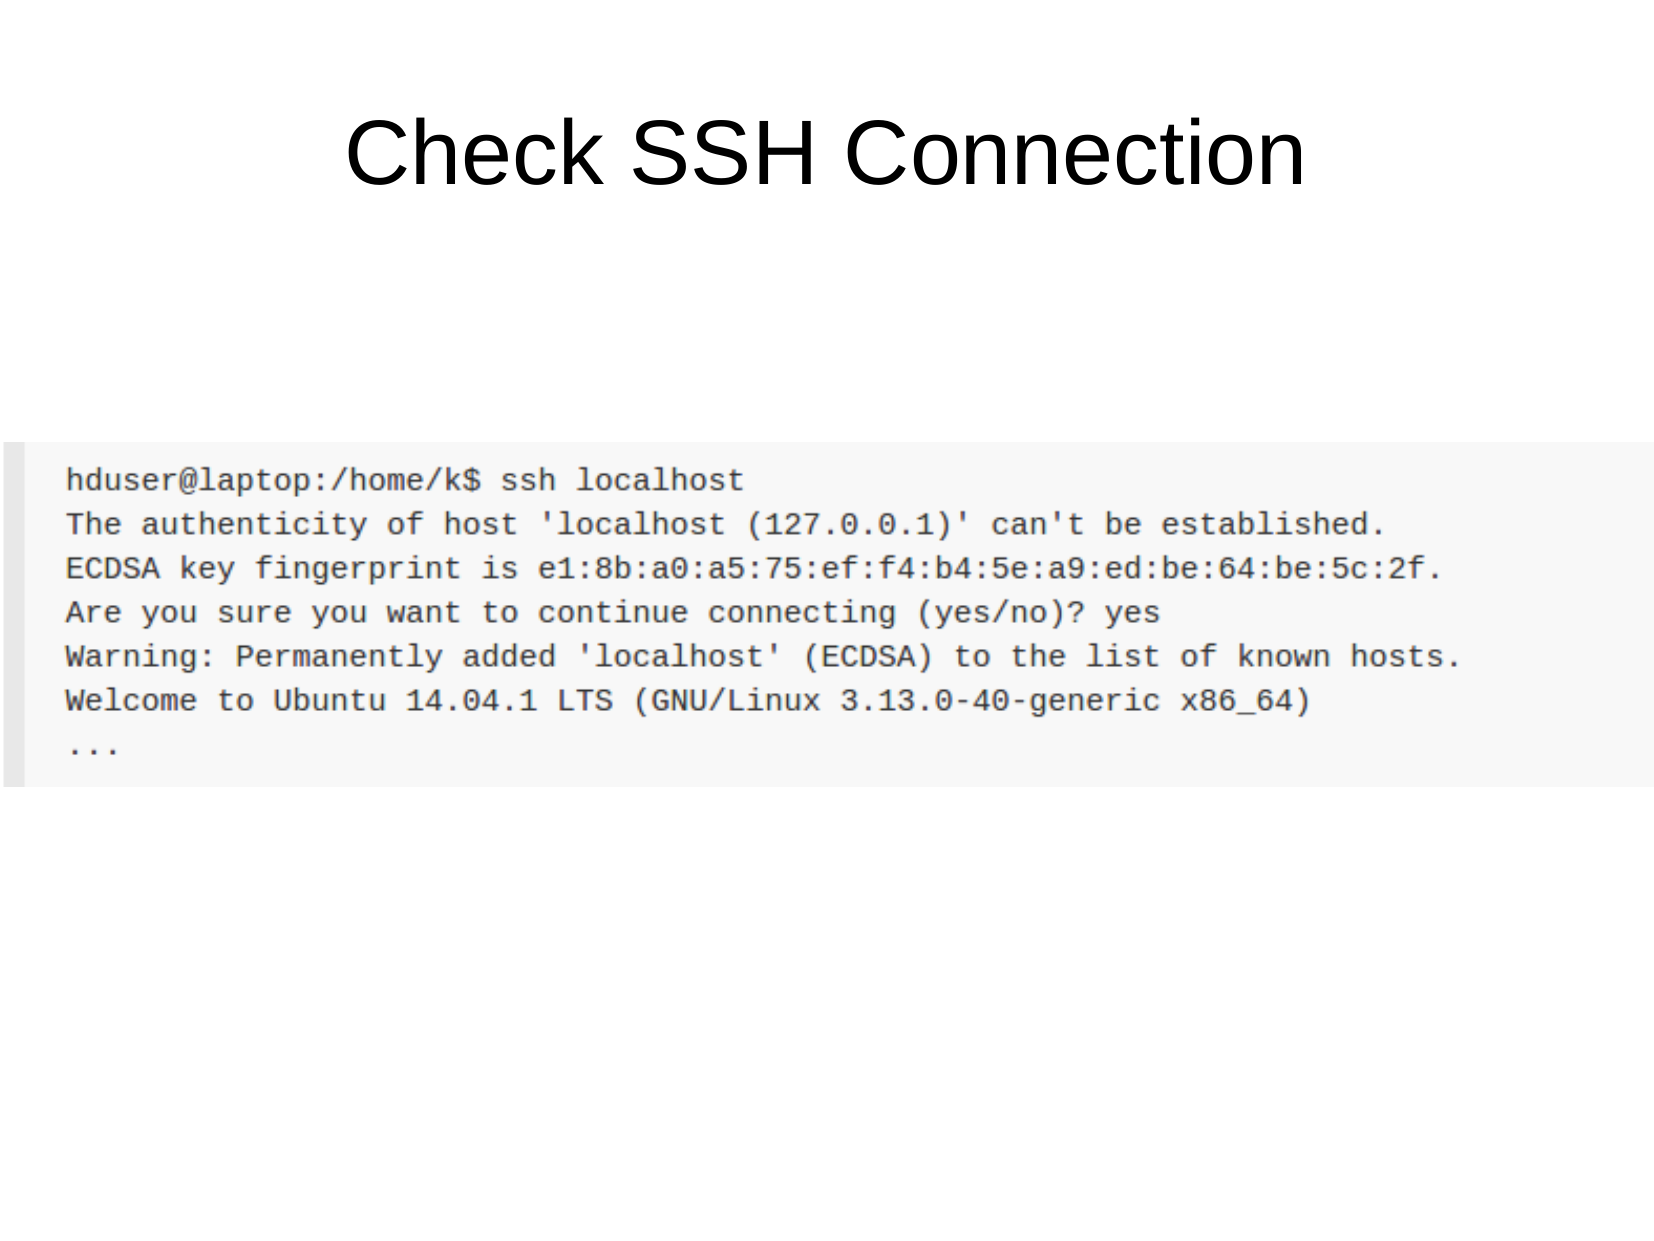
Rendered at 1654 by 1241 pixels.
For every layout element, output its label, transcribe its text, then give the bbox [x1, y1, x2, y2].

picture [0, 442, 1654, 787]
title Check SSH Connection [82, 49, 1571, 257]
